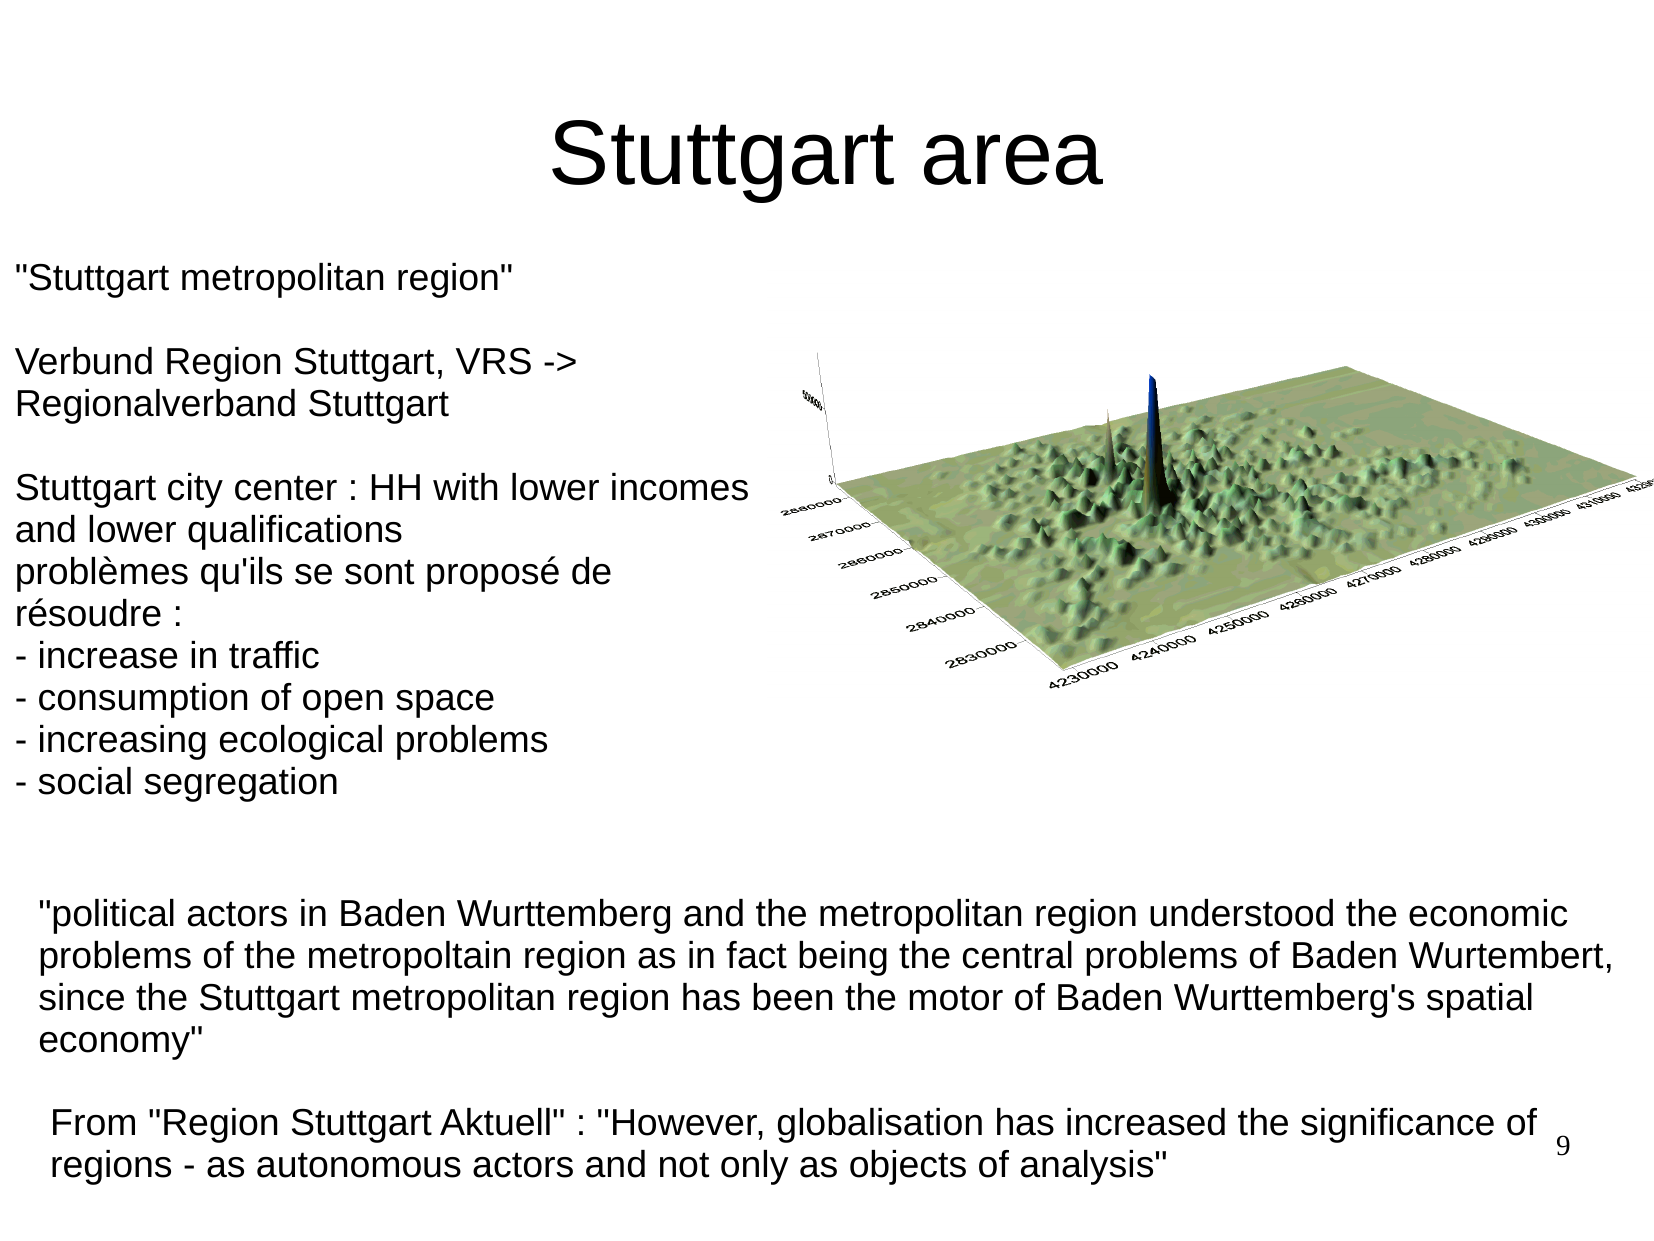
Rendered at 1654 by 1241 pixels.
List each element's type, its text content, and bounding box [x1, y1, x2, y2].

text_box From "Region Stuttgart Aktuell" : "However, globalisation has increased the significance of regions - as autonomous actors and not only as objects of analysis" [35, 1093, 1654, 1193]
picture [804, 257, 1654, 699]
text_box "Stuttgart metropolitan region" Verbund Region Stuttgart, VRS -> Regionalverband Stuttgart Stuttgart city center : HH with lower incomes and lower qualifications problèmes qu'ils se sont proposé de résoudre : - increase in traffic - consumption of open space - increasing ecological problems - social segregation [0, 165, 804, 852]
text_box "political actors in Baden Wurttemberg and the metropolitan region understood the economic problems of the metropoltain region as in fact being the central problems of Baden Wurtembert, since the Stuttgart metropolitan region has been the motor of Baden Wurttemberg's spatial economy" [23, 885, 1641, 1111]
title Stuttgart area [82, 49, 1571, 257]
